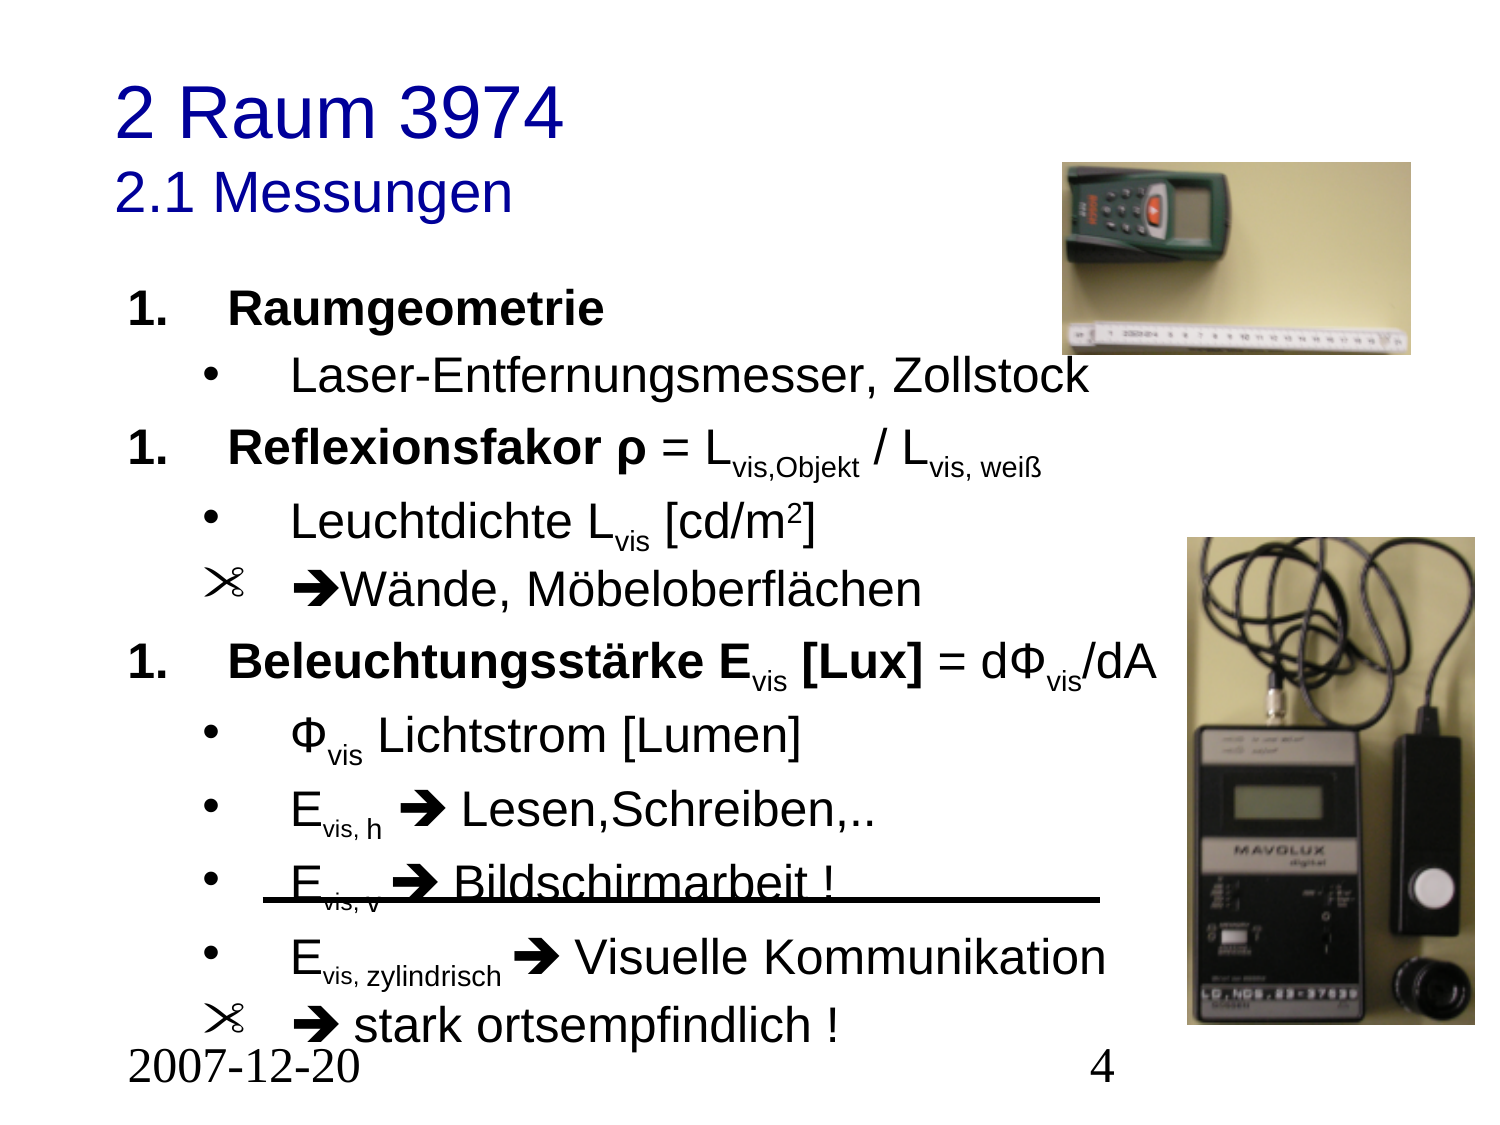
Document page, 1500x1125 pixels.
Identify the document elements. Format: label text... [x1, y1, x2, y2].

list Raumgeometrie Laser-Entfernungsmesser, Zollstock Reflexionsfakor ρ = Lvis,Objekt / Lvis, weiß Leuchtdichte Lvis [cd/m2] Wände, Möbeloberflächen Beleuchtungsstärke Evis [Lux] = dФvis/dA Фvis Lichtstrom [Lumen] Evis, h  Lesen,Schreiben,.. Evis, v  Bildschirmarbeit ! Evis, zylindrisch  Visuelle Kommunikation  stark ortsempfindlich ! [112, 275, 1450, 1061]
picture [1187, 537, 1475, 1026]
title 2 Raum 3974 2.1 Messungen [99, 49, 1375, 238]
picture [1062, 162, 1411, 355]
